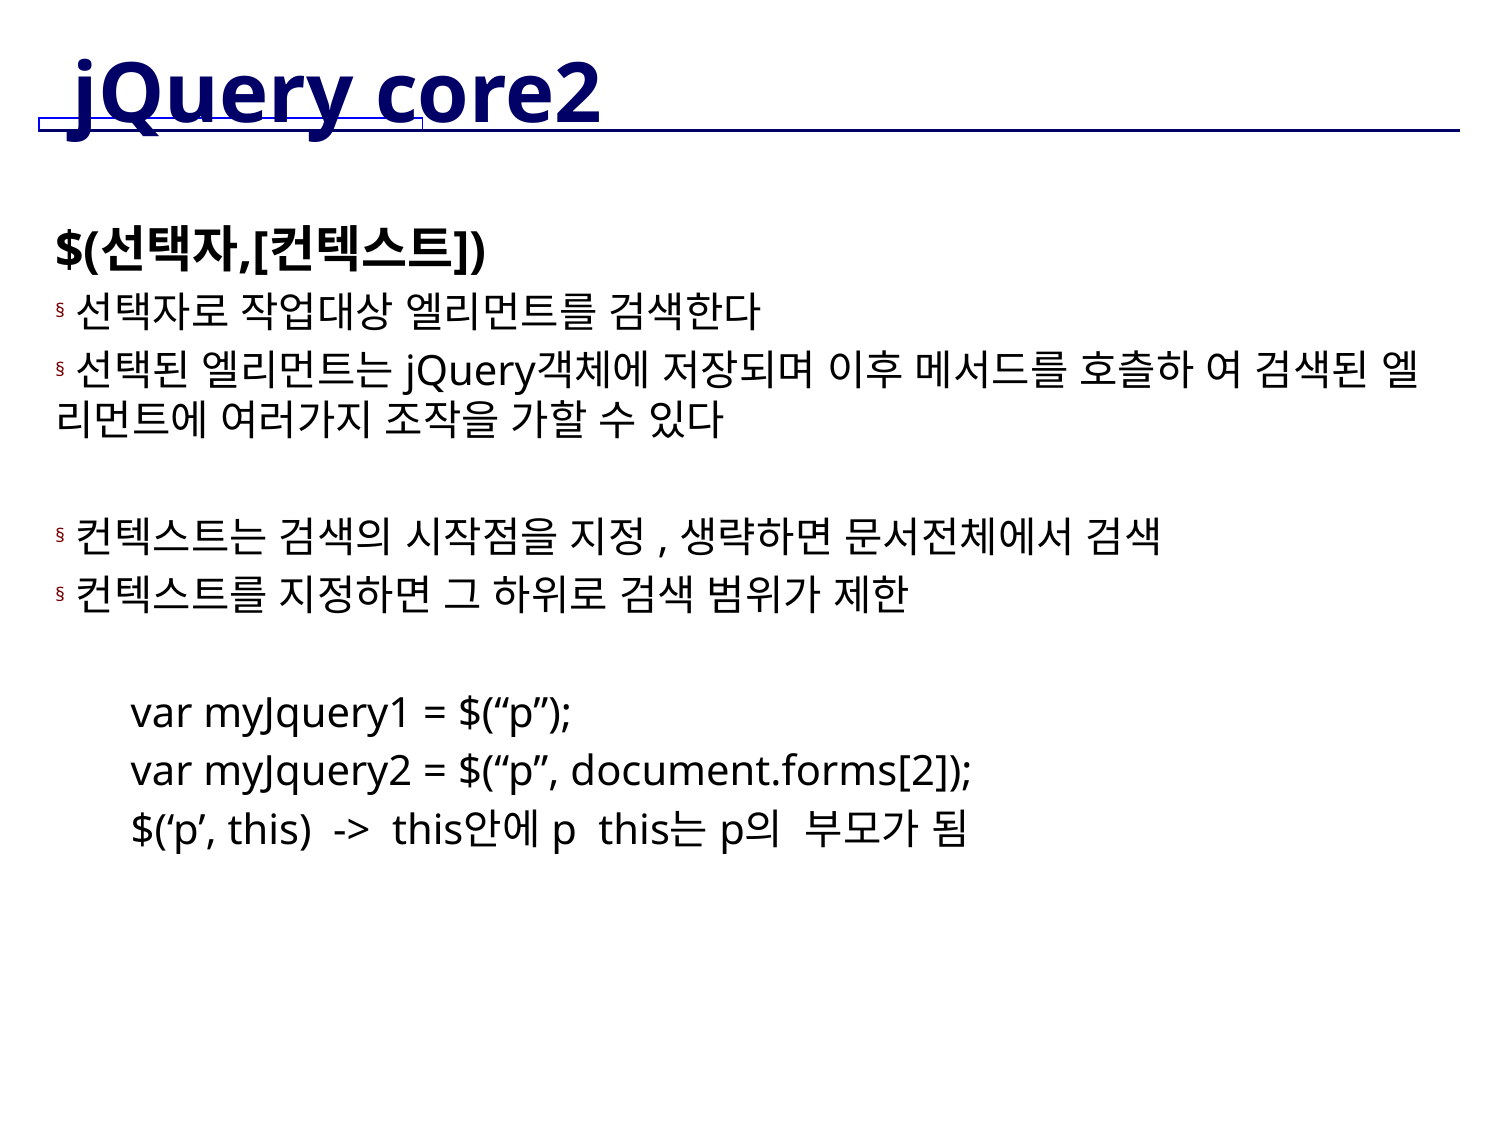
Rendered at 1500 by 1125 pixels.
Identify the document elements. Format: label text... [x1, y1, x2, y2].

list $(선택자,[컨텍스트]) 선택자로 작업대상 엘리먼트를 검색한다 선택된 엘리먼트는 jQuery객체에 저장되며 이후 메서드를 호츨하 여 검색된 엘리먼트에 여러가지 조작을 가할 수 있다 컨텍스트는 검색의 시작점을 지정 , 생략하면 문서전체에서 검색 컨텍스트를 지정하면 그 하위로 검색 범위가 제한 var myJquery1 = $(“p”); var myJquery2 = $(“p”, document.forms[2]); $(‘p’, this) -> this안에 p this는 p의 부모가 됨 [40, 210, 1460, 1029]
title jQuery core2 [58, 31, 1077, 110]
